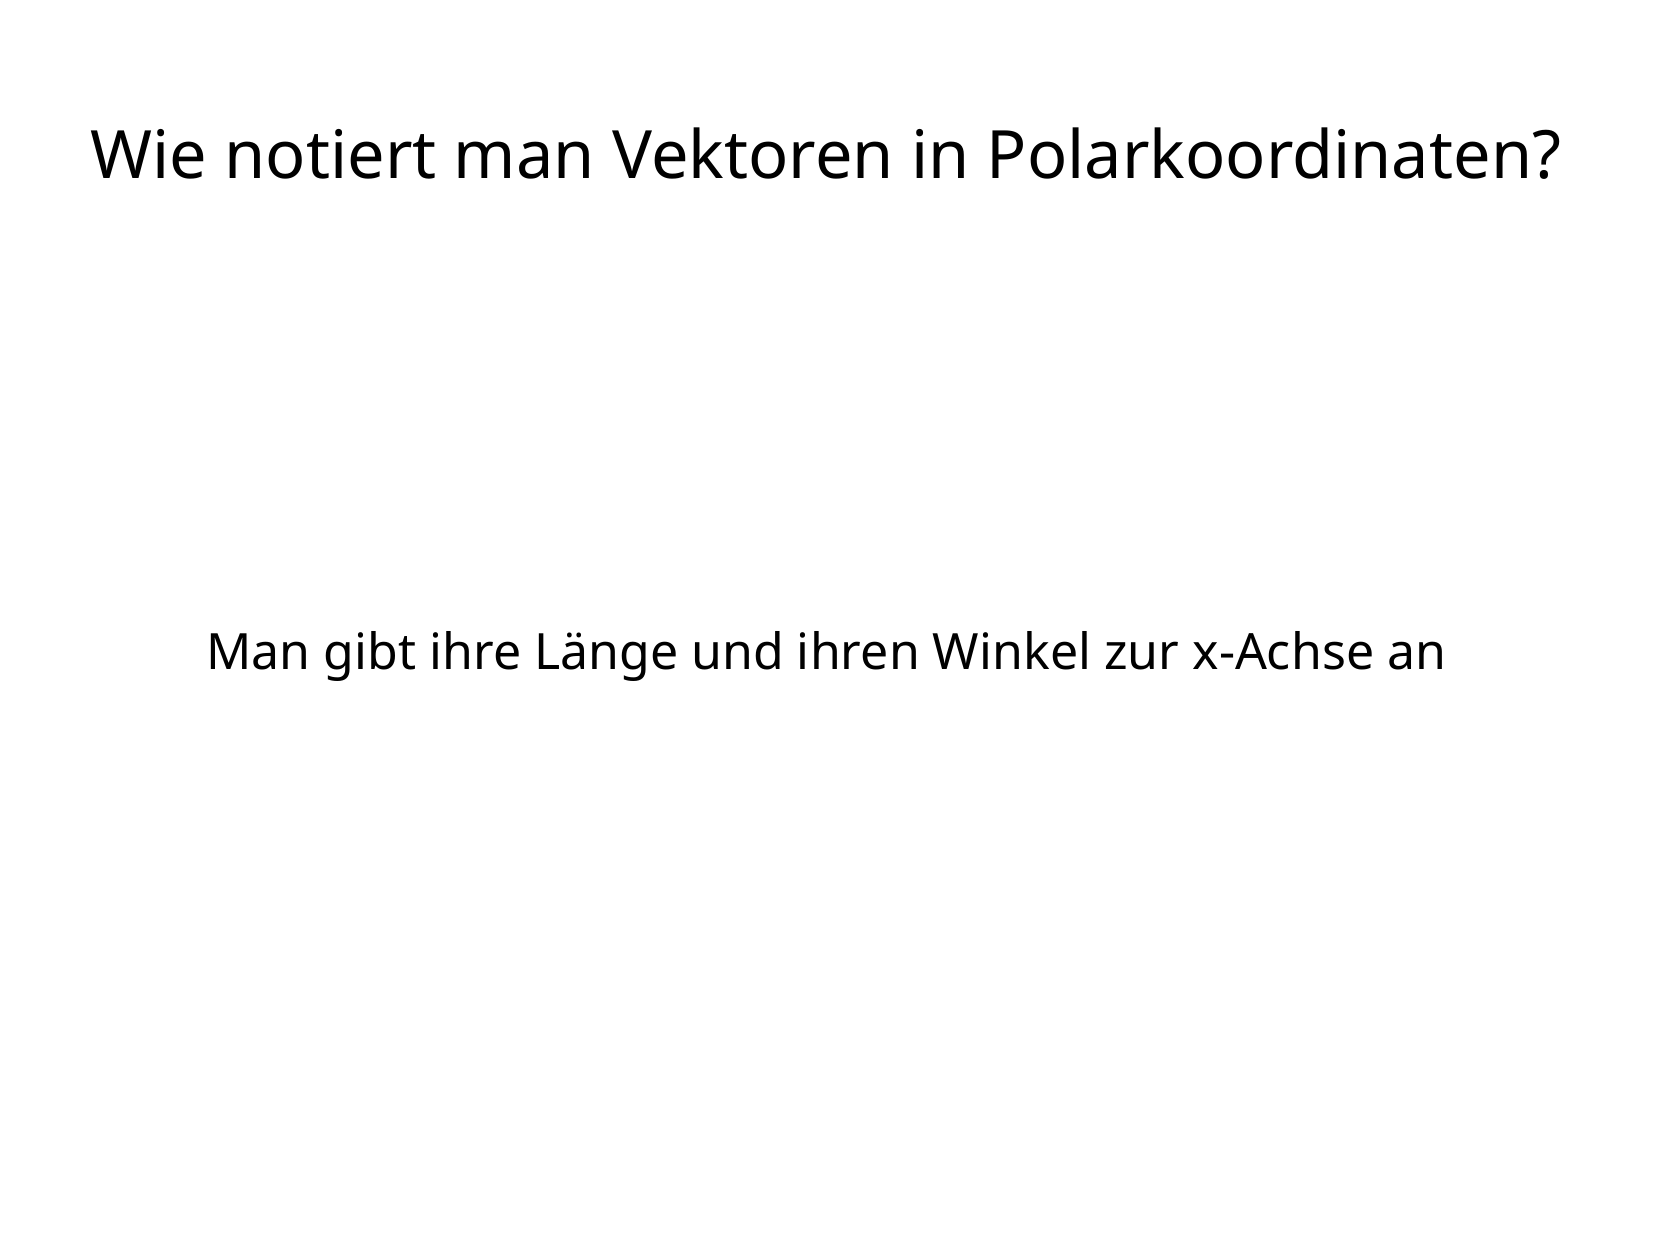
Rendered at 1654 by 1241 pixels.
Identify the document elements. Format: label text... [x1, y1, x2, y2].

title Wie notiert man Vektoren in Polarkoordinaten? [82, 49, 1571, 257]
subtitle Man gibt ihre Länge und ihren Winkel zur x-Achse an [82, 290, 1571, 1010]
